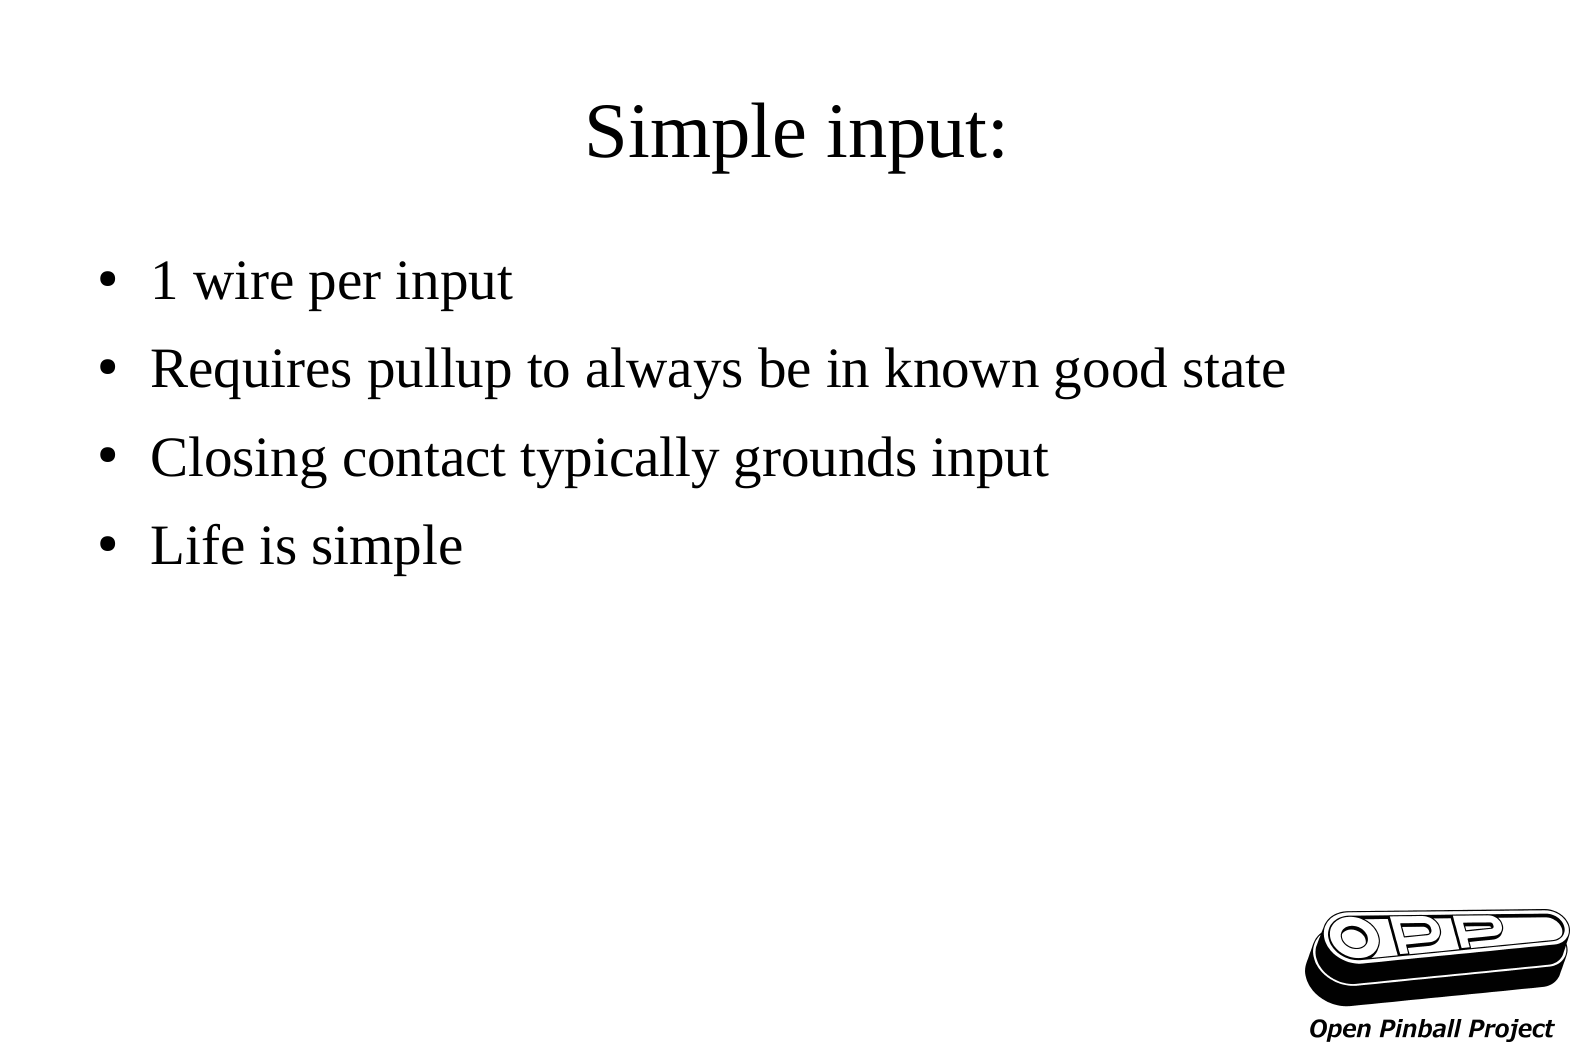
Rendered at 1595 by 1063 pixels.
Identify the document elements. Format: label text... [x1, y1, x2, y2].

picture [1305, 909, 1570, 1042]
title Simple input: [79, 42, 1515, 220]
list 1 wire per input Requires pullup to always be in known good state Closing contact typically grounds input Life is simple [79, 248, 1515, 951]
